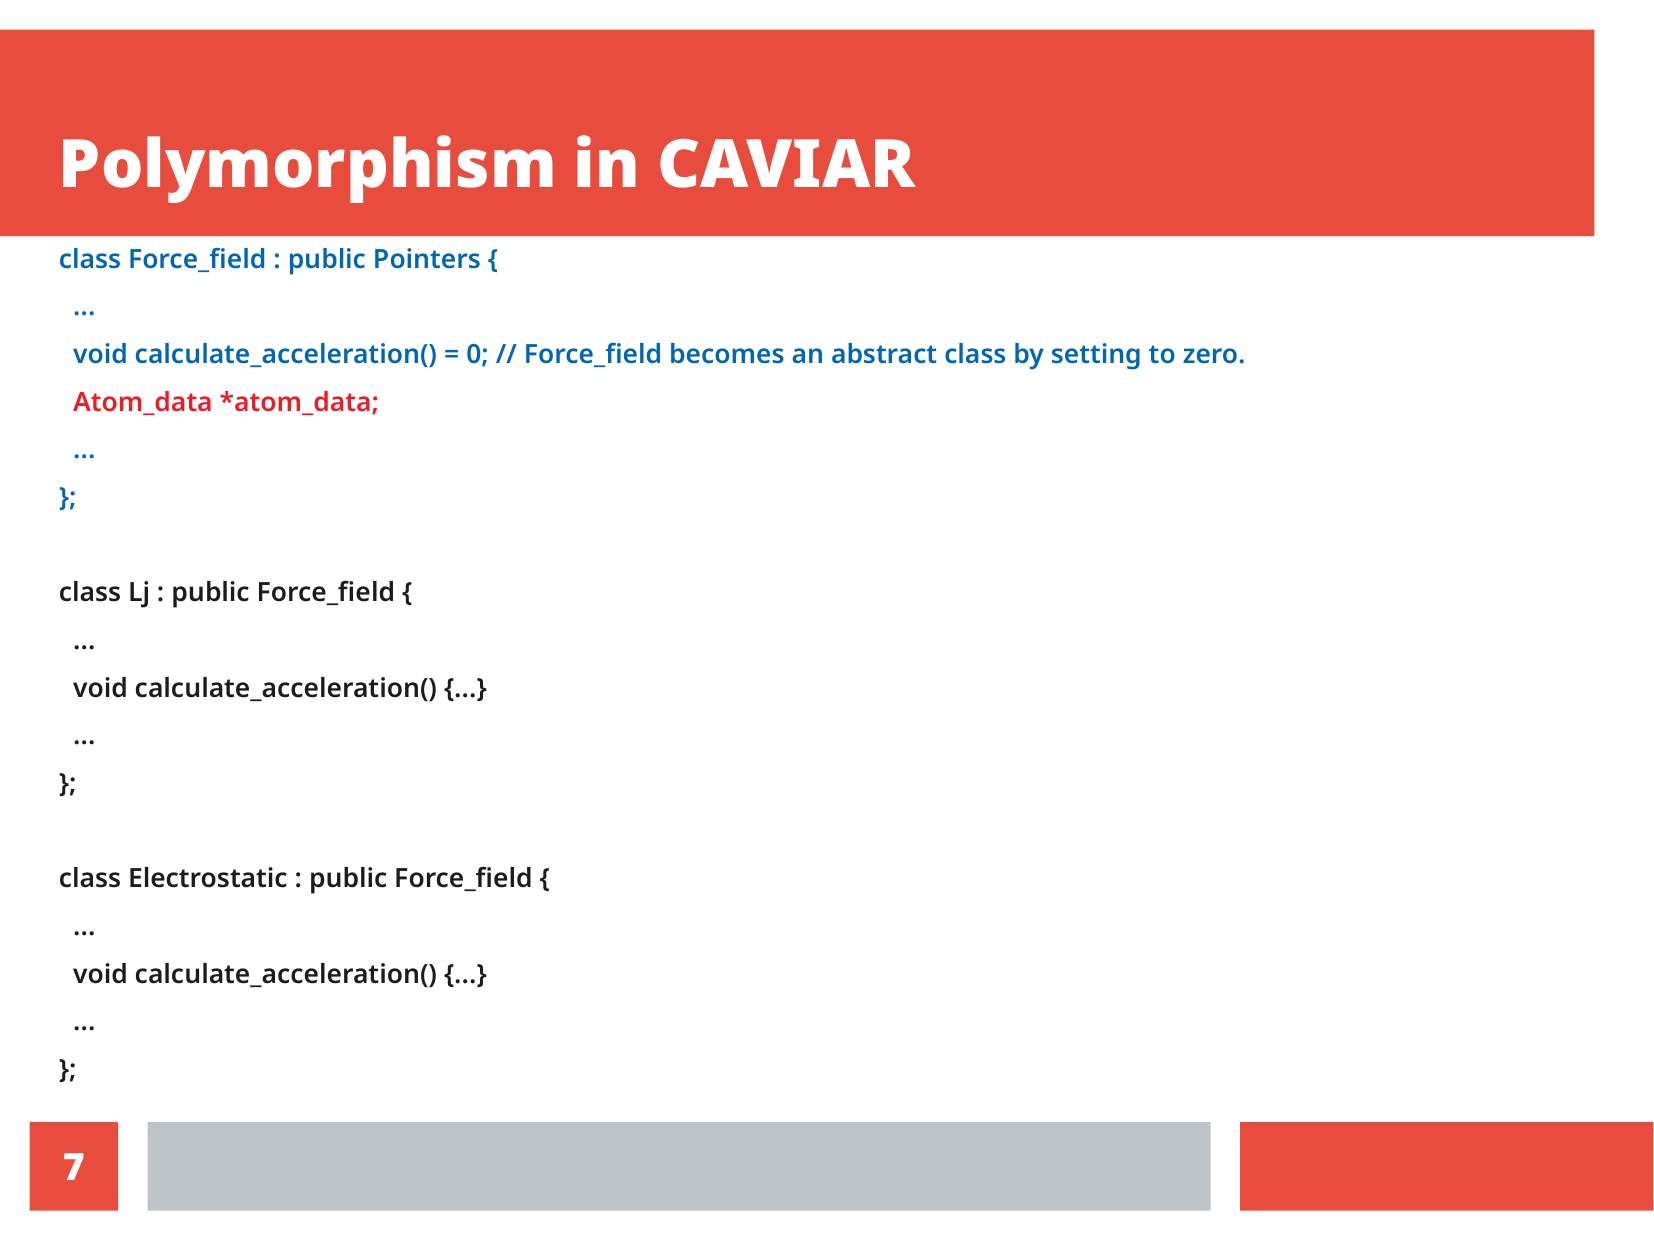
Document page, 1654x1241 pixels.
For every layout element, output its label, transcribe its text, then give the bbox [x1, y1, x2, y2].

list class Force_field : public Pointers { ... void calculate_acceleration() = 0; // Force_field becomes an abstract class by setting to zero. Atom_data *atom_data; ... }; class Lj : public Force_field { ... void calculate_acceleration() {...} ... }; class Electrostatic : public Force_field { ... void calculate_acceleration() {...} ... }; [59, 240, 1565, 1093]
title Polymorphism in CAVIAR [59, 59, 1595, 207]
